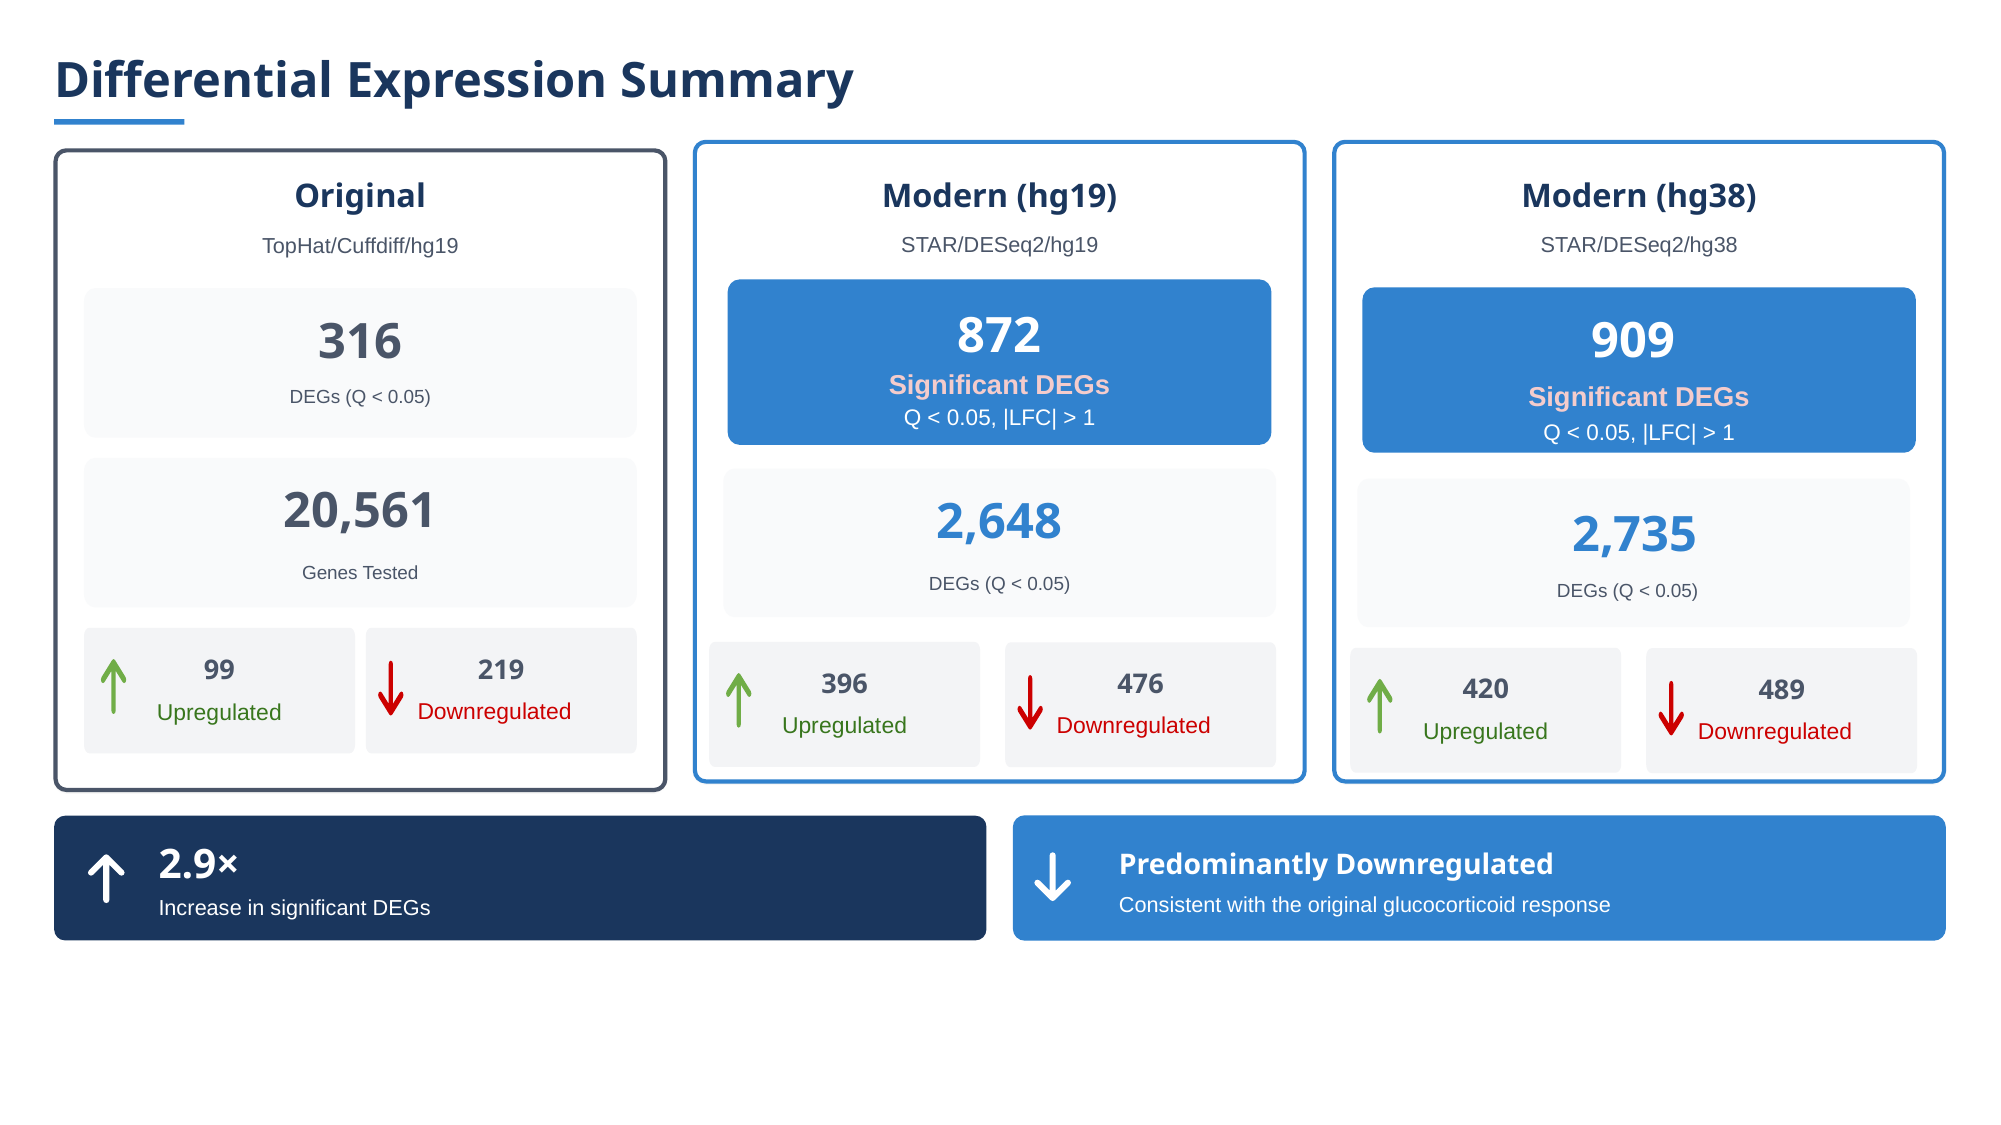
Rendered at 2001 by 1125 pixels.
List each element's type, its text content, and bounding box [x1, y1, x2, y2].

text_box Predominantly Downregulated [1118, 840, 1579, 883]
text_box Genes Tested [95, 553, 626, 587]
text_box Original [75, 165, 645, 221]
text_box 909 [1362, 308, 1905, 376]
text_box Upregulated [1357, 715, 1615, 743]
text_box DEGs (Q < 0.05) [734, 563, 1265, 597]
text_box Increase in significant DEGs [158, 886, 439, 919]
text_box [1334, 141, 1945, 782]
text_box 476 [1009, 655, 1272, 704]
text_box 872 [728, 302, 1271, 371]
text_box [55, 150, 666, 790]
text_box 2,735 [1362, 502, 1908, 570]
text_box 396 [713, 655, 977, 703]
text_box DEGs (Q < 0.05) [95, 369, 626, 418]
text_box 489 [1650, 661, 1914, 709]
text_box Upregulated [715, 709, 974, 737]
text_box Consistent with the original glucocorticoid response [1118, 883, 1661, 916]
text_box STAR/DESeq2/hg19 [717, 219, 1282, 261]
text_box Significant DEGs [735, 363, 1263, 398]
text_box Q < 0.05, |LFC| > 1 [1376, 416, 1902, 444]
text_box 316 [87, 308, 633, 377]
text_box Modern (hg19) [715, 165, 1285, 220]
text_box Differential Expression Summary [54, 54, 1971, 109]
text_box [54, 119, 185, 125]
text_box 2.9× [158, 837, 449, 887]
text_box Q < 0.05, |LFC| > 1 [736, 401, 1263, 429]
text_box Upregulated [90, 695, 349, 723]
text_box 20,561 [87, 478, 633, 547]
text_box [1013, 816, 1945, 940]
text_box 420 [1354, 661, 1618, 709]
text_box TopHat/Cuffdiff/hg19 [78, 220, 643, 261]
text_box Downregulated [1005, 709, 1263, 737]
text_box 2,648 [727, 488, 1273, 557]
text_box 99 [88, 641, 351, 689]
text_box [694, 141, 1305, 782]
text_box DEGs (Q < 0.05) [1362, 570, 1893, 605]
text_box Downregulated [365, 695, 624, 723]
text_box Significant DEGs [1375, 375, 1903, 410]
text_box Modern (hg38) [1354, 165, 1924, 220]
text_box Downregulated [1646, 715, 1904, 743]
text_box 219 [369, 641, 633, 689]
text_box [54, 815, 987, 941]
text_box STAR/DESeq2/hg38 [1357, 220, 1921, 261]
